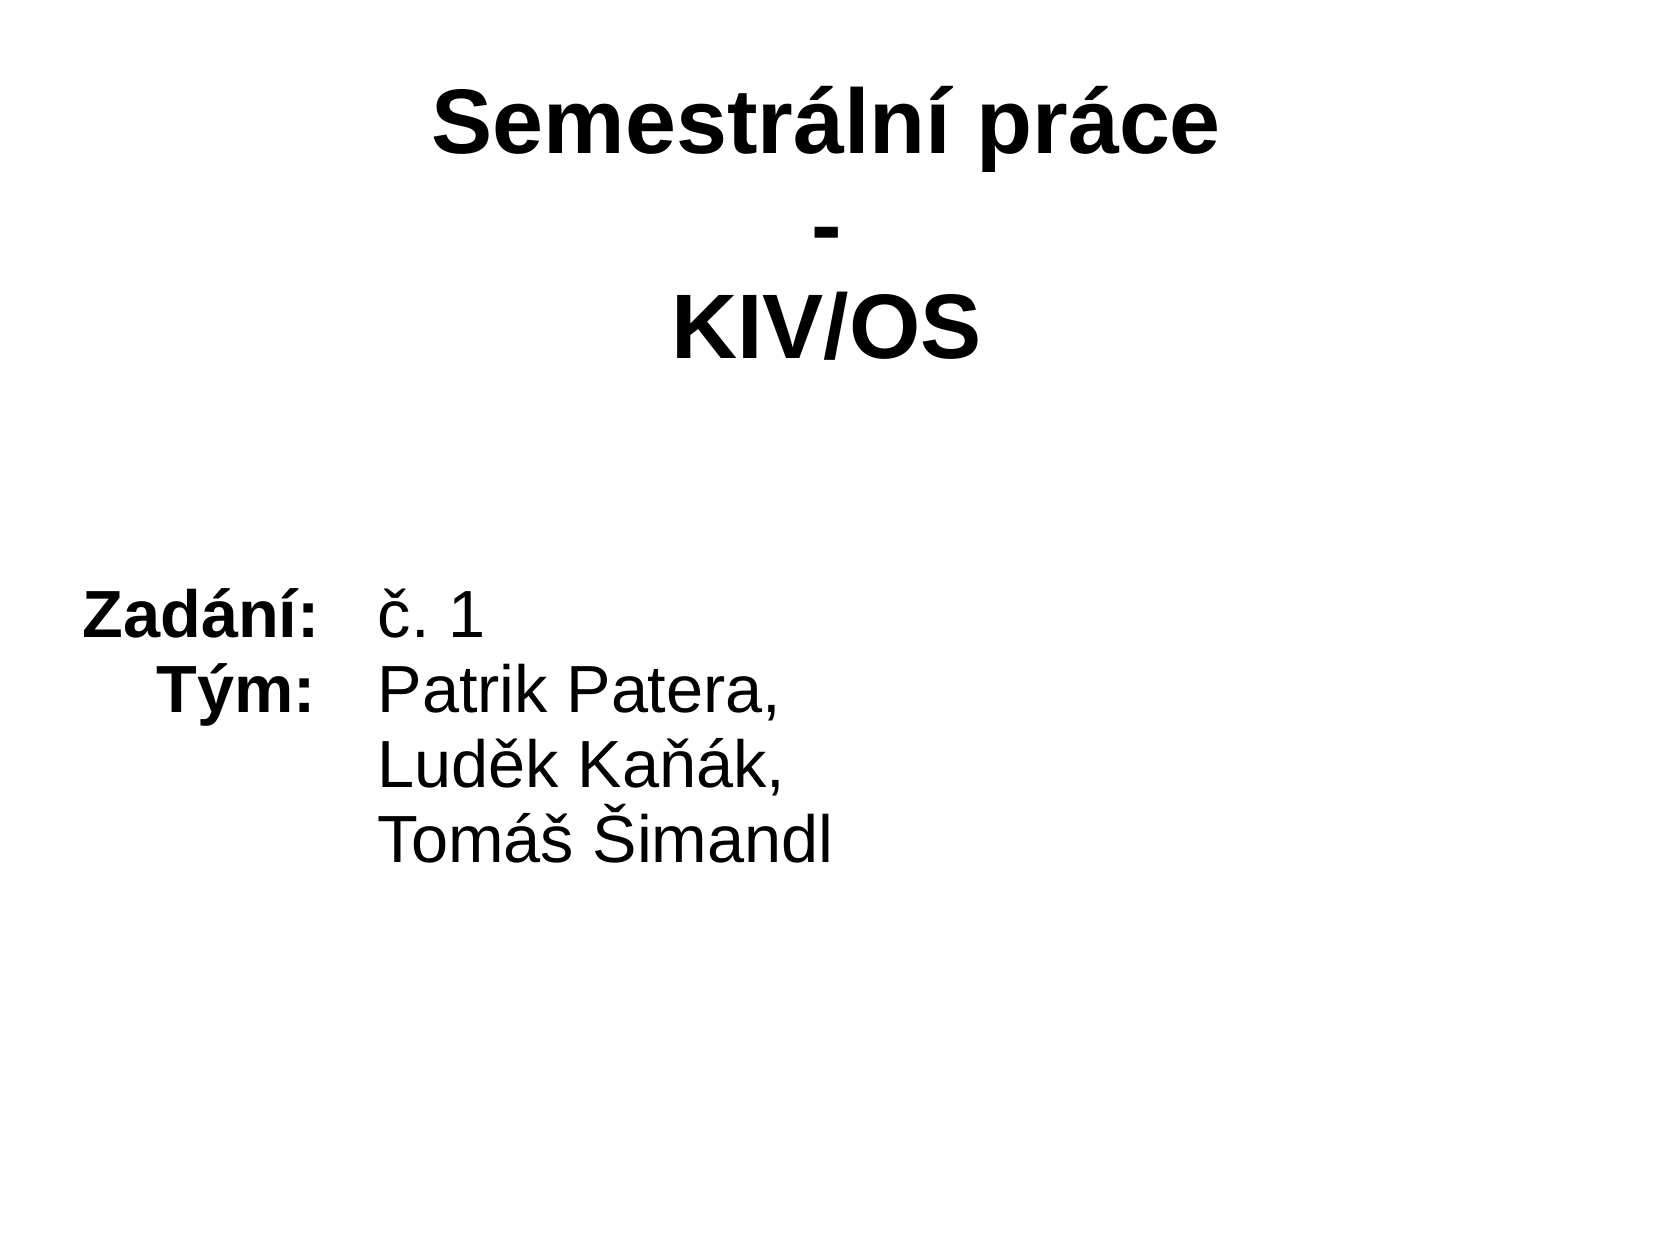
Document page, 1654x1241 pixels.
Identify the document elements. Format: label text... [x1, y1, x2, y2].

title Semestrální práce - KIV/OS [82, 70, 1571, 367]
subtitle Zadání: č. 1 Tým: Patrik Patera, Luděk Kaňák, Tomáš Šimandl [82, 367, 1571, 1087]
